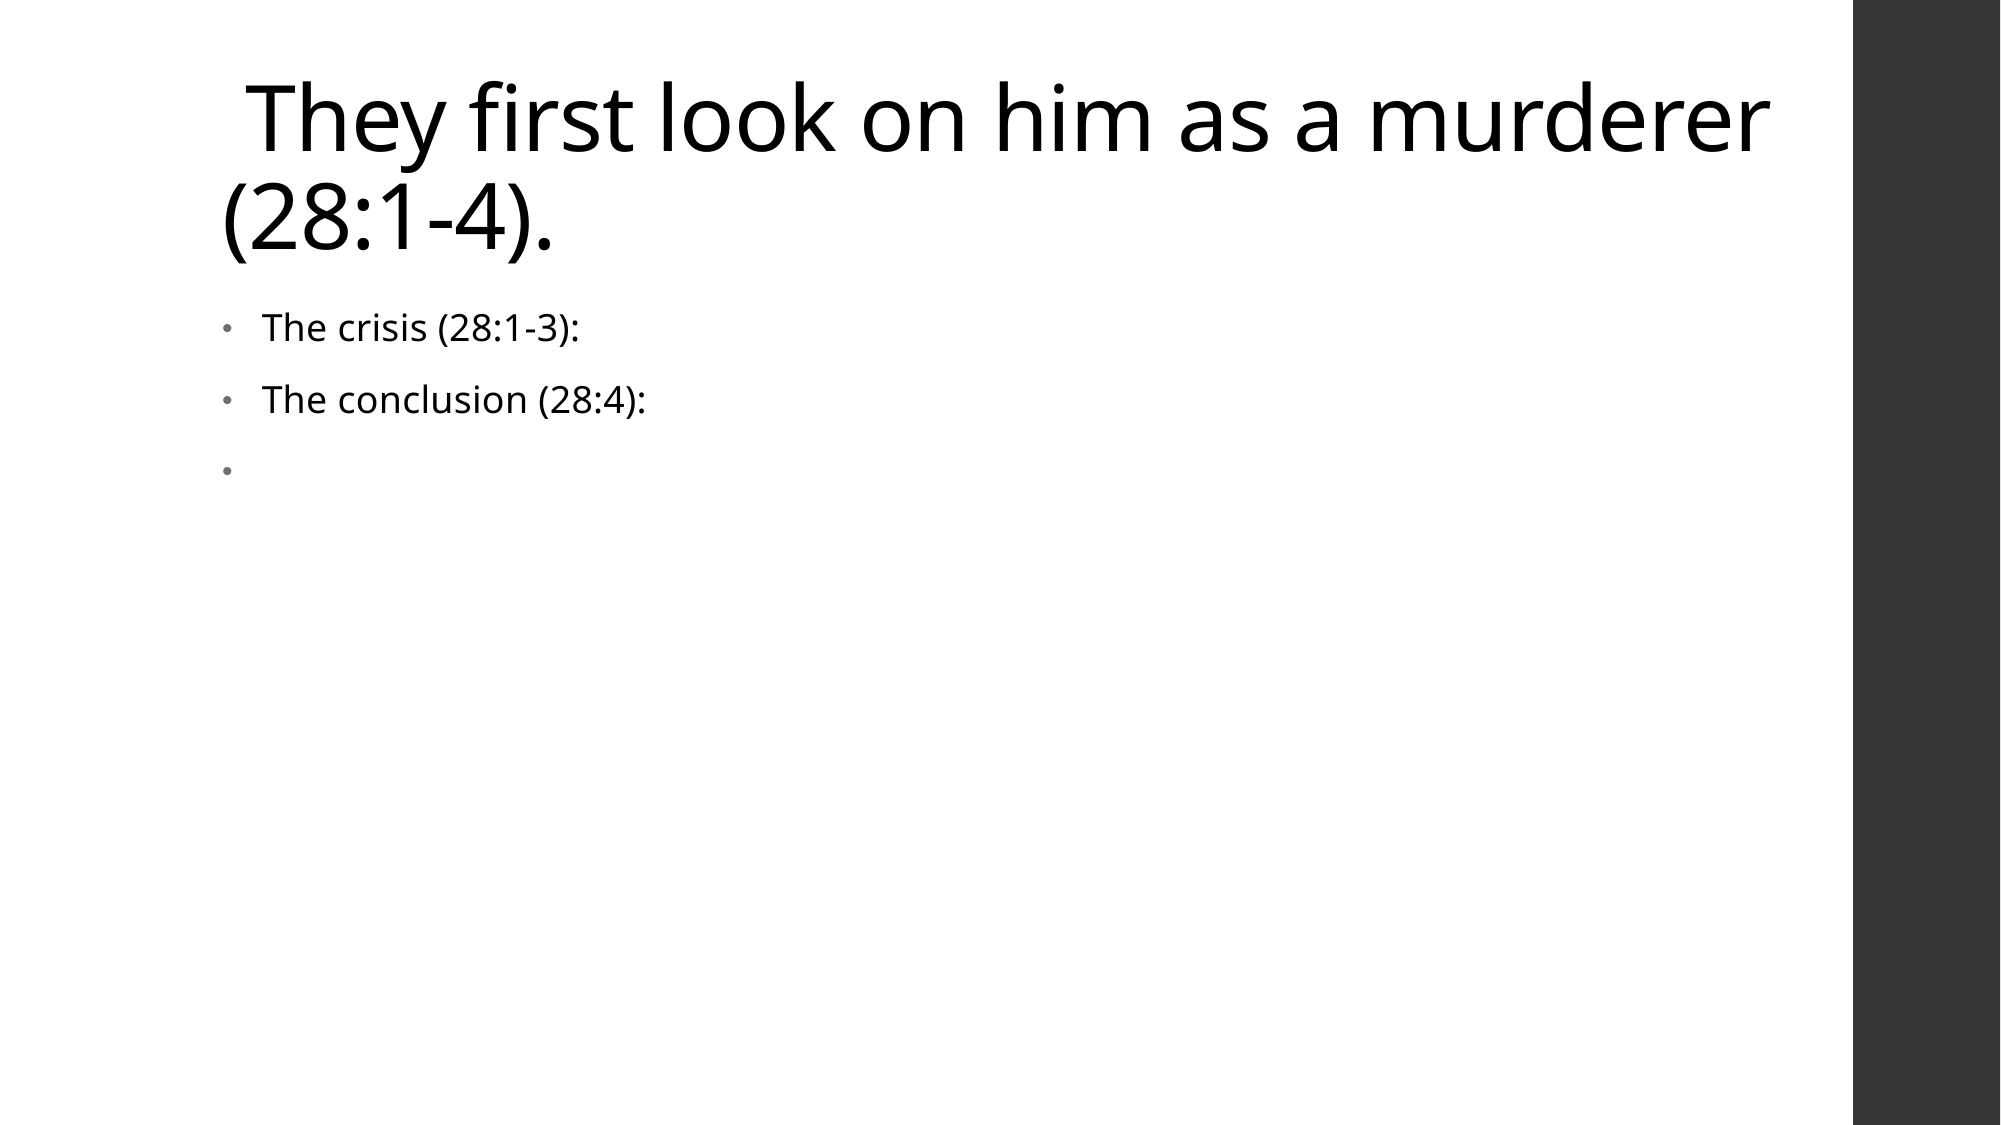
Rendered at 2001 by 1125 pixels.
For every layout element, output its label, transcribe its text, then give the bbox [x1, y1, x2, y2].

title They first look on him as a murderer (28:1-4). [206, 60, 1797, 278]
list The crisis (28:1-3): The conclusion (28:4): [206, 299, 1617, 1014]
